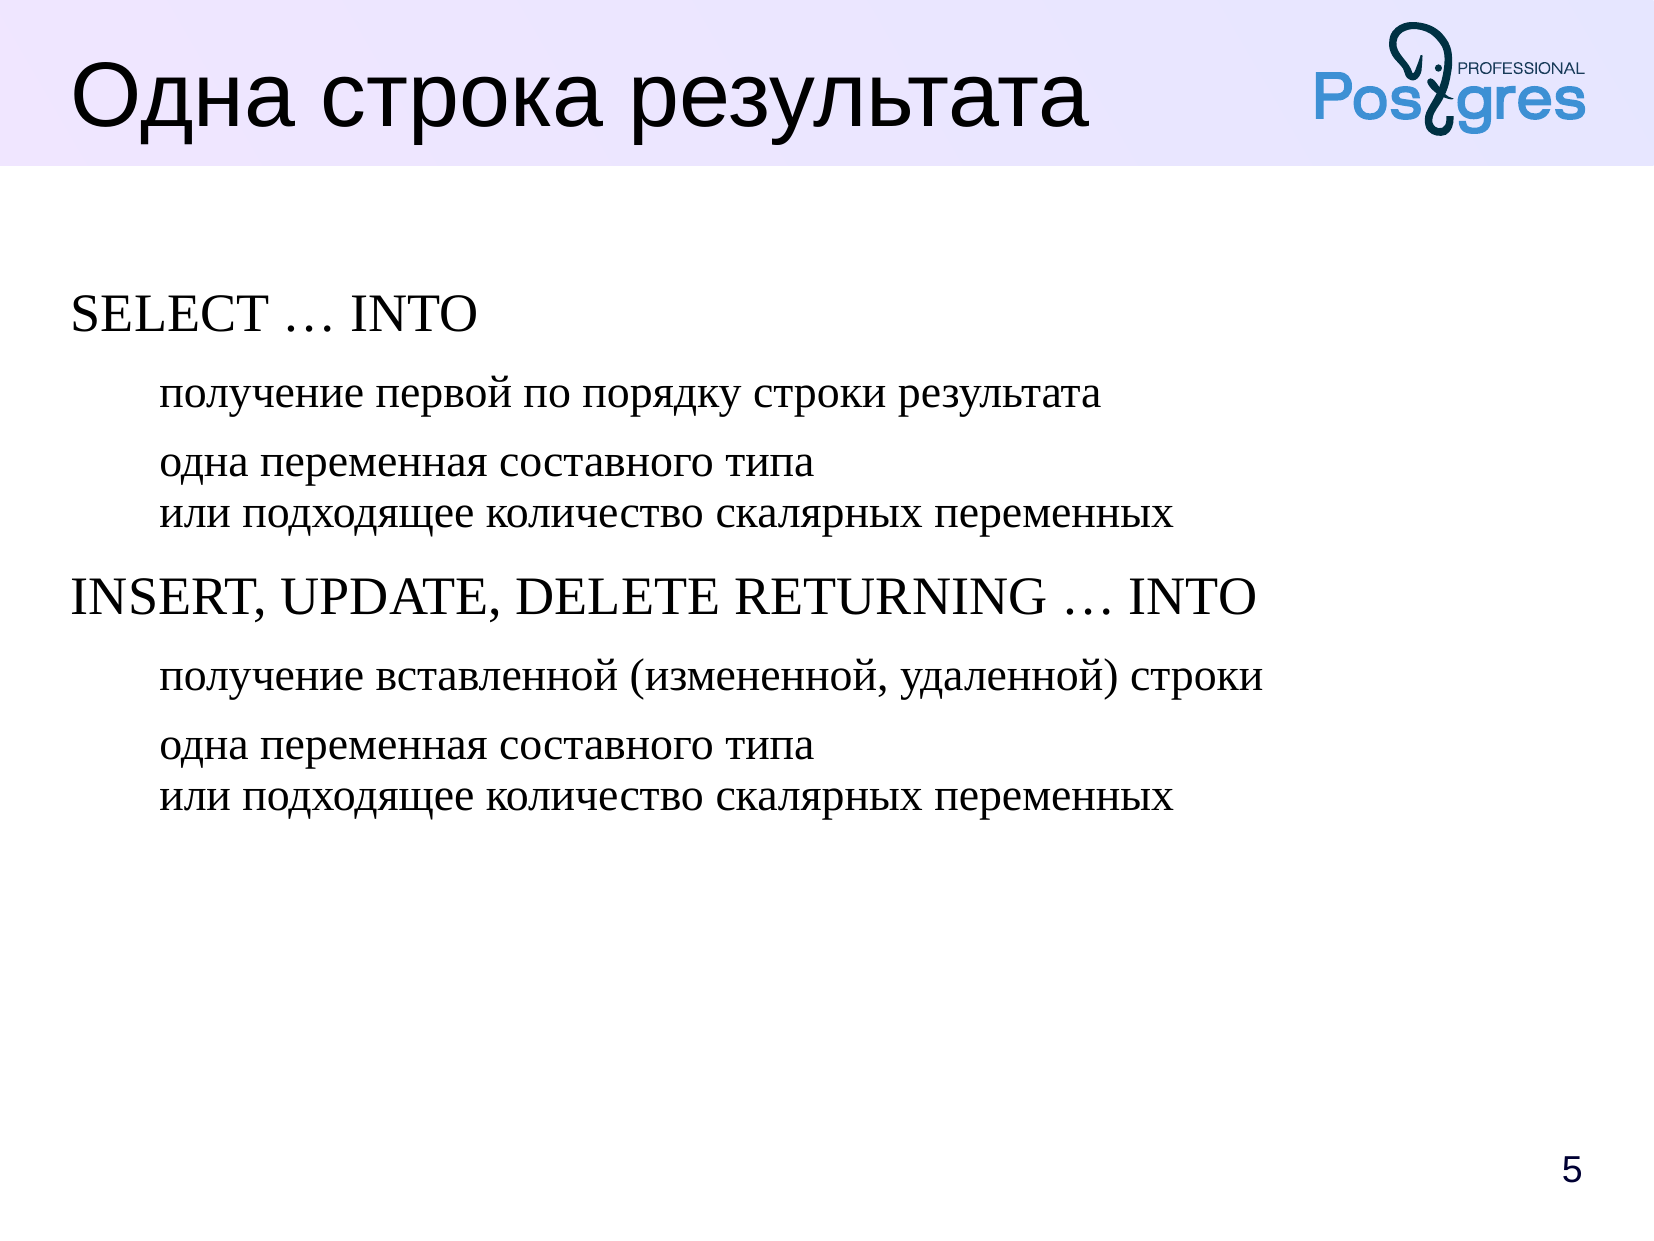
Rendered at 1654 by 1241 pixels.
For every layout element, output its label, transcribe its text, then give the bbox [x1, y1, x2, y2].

list SELECT … INTO получение первой по порядку строки результата одна переменная составного типа или подходящее количество скалярных переменных INSERT, UPDATE, DELETE RETURNING … INTO получение вставленной (измененной, удаленной) строки одна переменная составного типа или подходящее количество скалярных переменных [70, 283, 1583, 1141]
title Одна строка результата [70, 43, 1241, 147]
